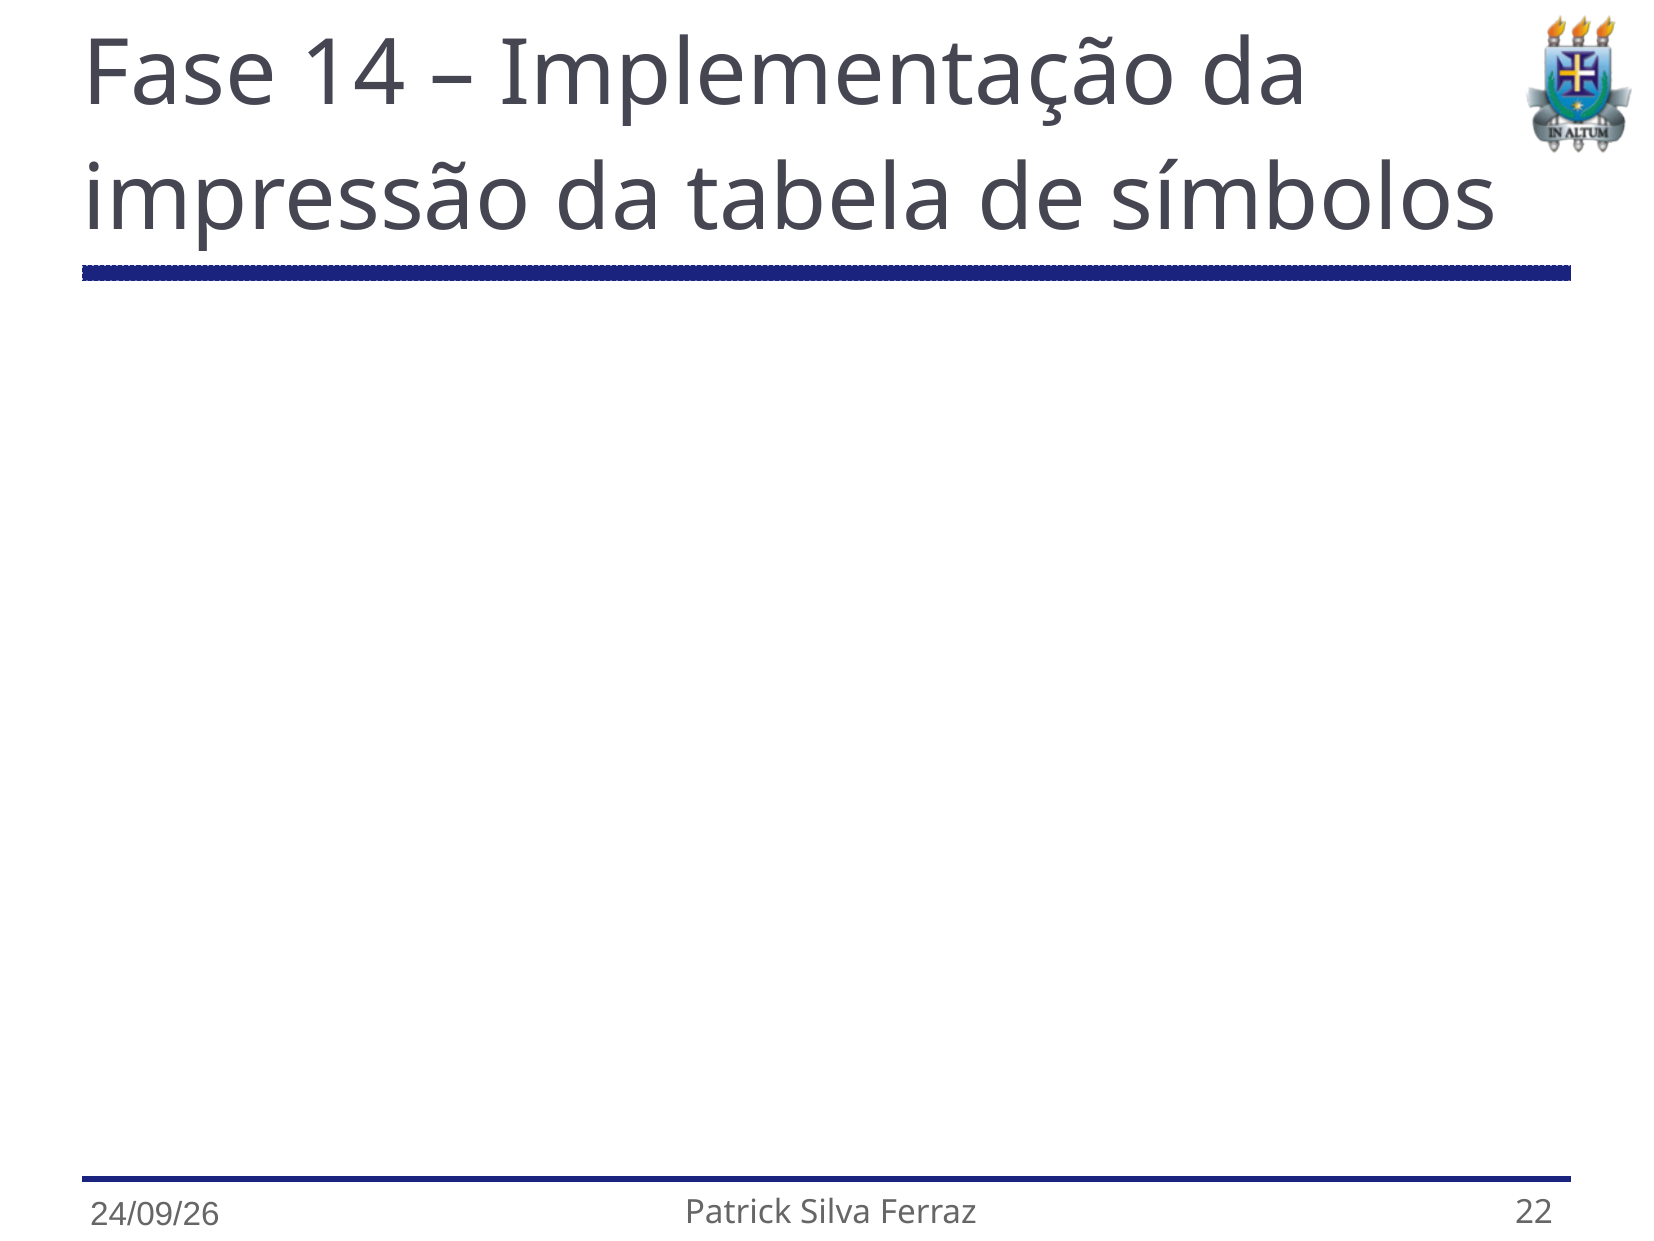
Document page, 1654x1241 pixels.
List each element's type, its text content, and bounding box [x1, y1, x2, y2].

picture [1571, 15, 1632, 153]
title Fase 14 – Implementação da impressão da tabela de símbolos [82, 11, 1571, 257]
